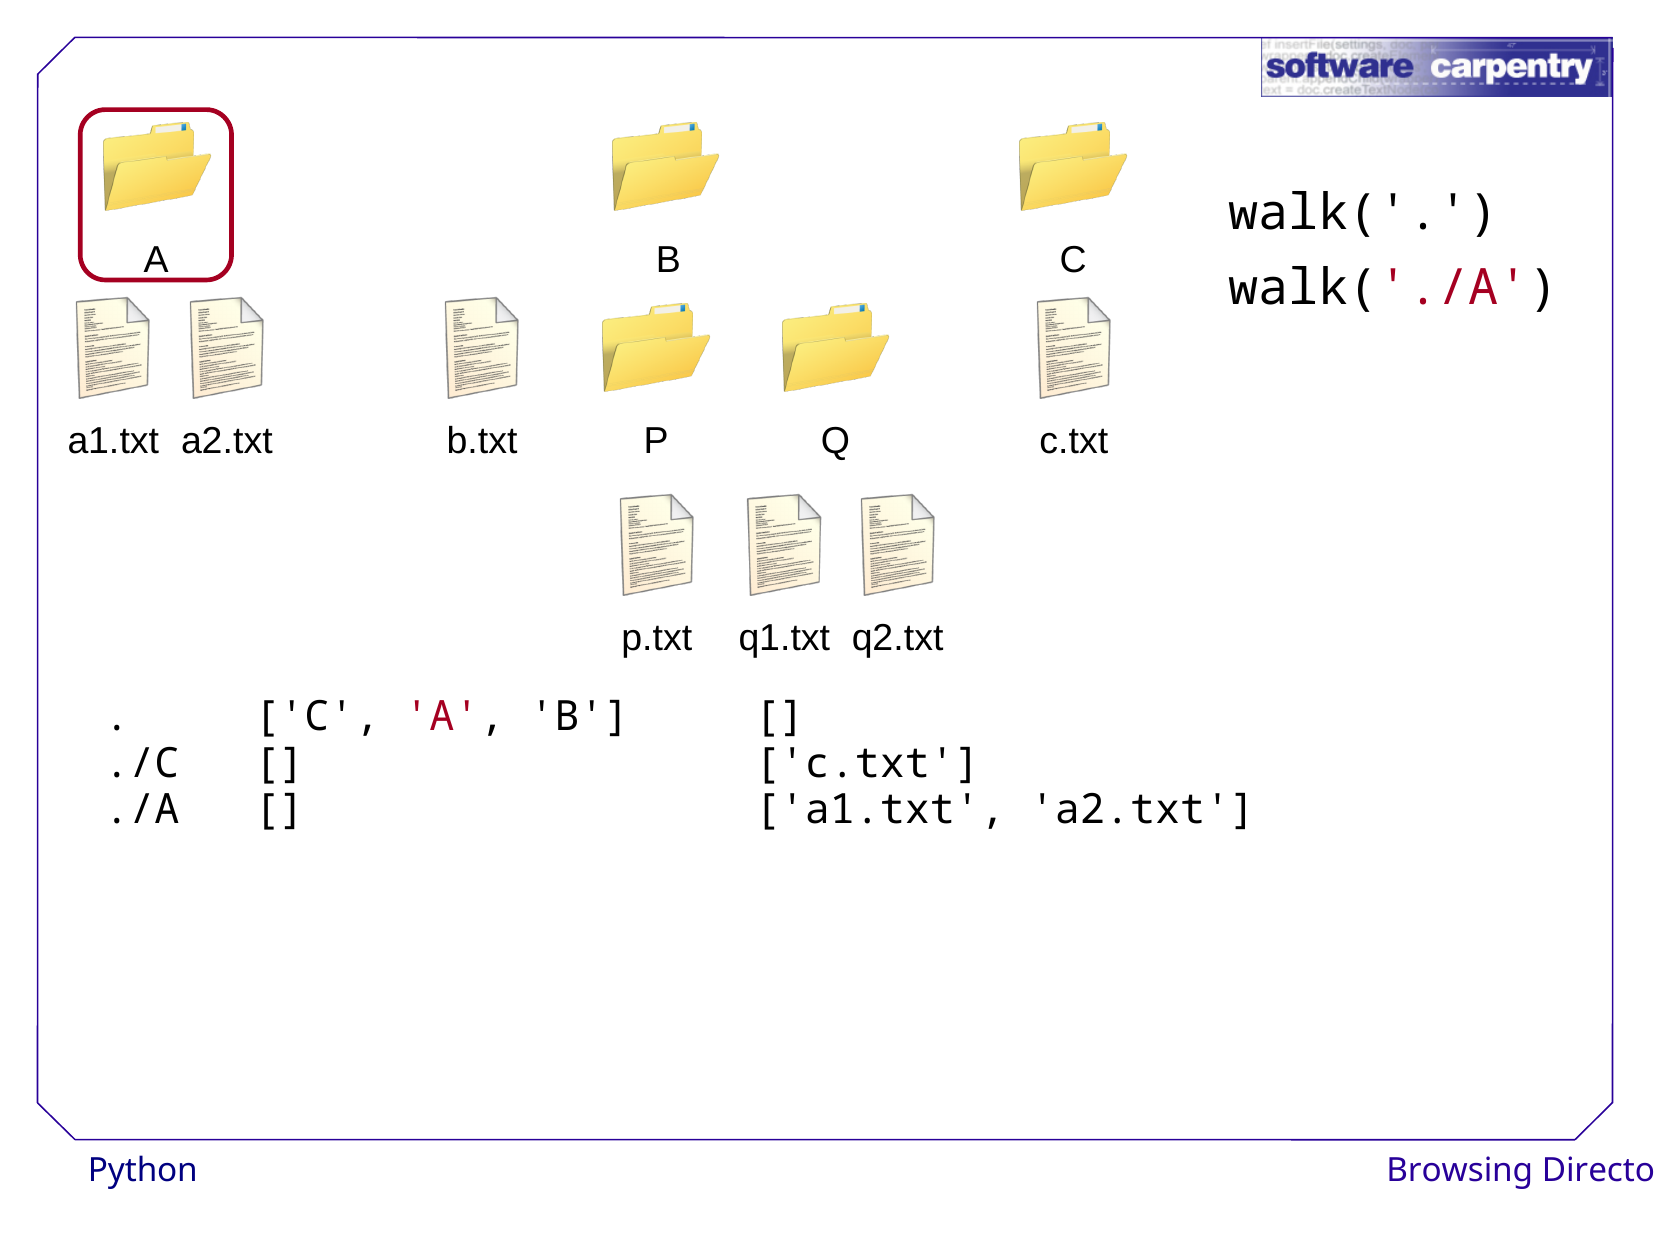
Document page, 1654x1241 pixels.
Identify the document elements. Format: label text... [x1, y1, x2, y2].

picture [425, 290, 539, 404]
text_box p.txt [606, 609, 708, 668]
picture [778, 289, 893, 405]
picture [600, 487, 714, 602]
text_box q1.txt [723, 609, 846, 668]
text_box A [128, 283, 184, 290]
picture [608, 108, 723, 224]
text_box Q [805, 412, 865, 470]
text_box B [640, 231, 696, 290]
picture [1017, 290, 1131, 404]
text_box . ['C', 'A', 'B'] [] ./C [] ['c.txt'] ./A [] ['a1.txt', 'a2.txt'] [89, 686, 1512, 1150]
text_box a1.txt [52, 412, 175, 470]
picture [1015, 108, 1131, 224]
picture [99, 112, 215, 224]
text_box walk('.') walk('./A') [1214, 156, 1517, 252]
text_box c.txt [1024, 412, 1124, 470]
text_box C [1044, 231, 1102, 290]
text_box A [128, 231, 184, 277]
picture [1261, 39, 1613, 97]
picture [727, 487, 955, 602]
text_box a2.txt [175, 412, 288, 470]
text_box q2.txt [846, 609, 959, 668]
picture [598, 289, 714, 405]
text_box b.txt [431, 412, 533, 470]
text_box P [628, 412, 684, 470]
picture [56, 290, 284, 404]
